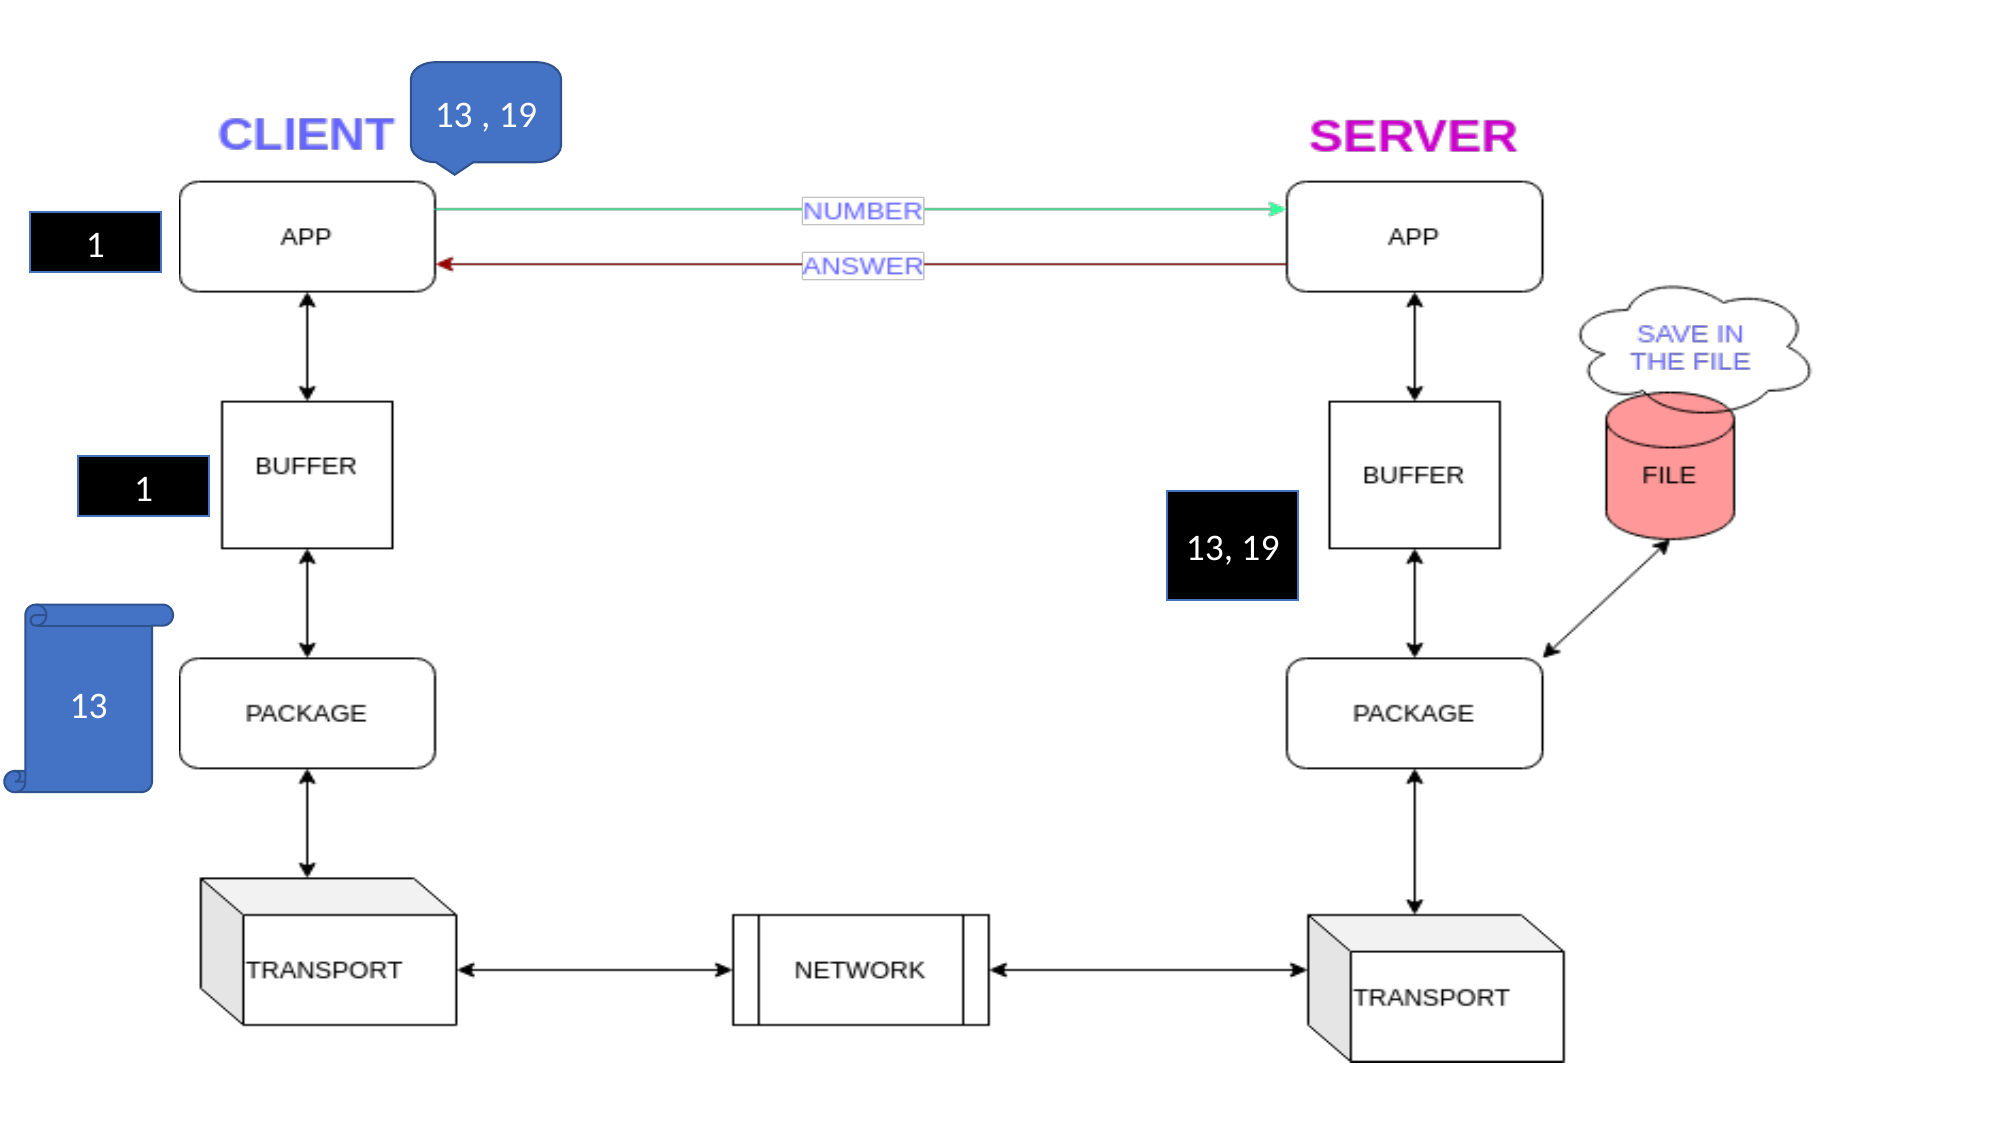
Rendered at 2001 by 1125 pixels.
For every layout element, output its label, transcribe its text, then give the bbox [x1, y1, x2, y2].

text_box 1 [78, 456, 209, 516]
picture [179, 62, 1821, 1063]
text_box 13 [4, 604, 174, 793]
text_box 13, 19 [1167, 491, 1298, 600]
text_box 1 [30, 212, 161, 272]
text_box 13 , 19 [410, 62, 562, 175]
